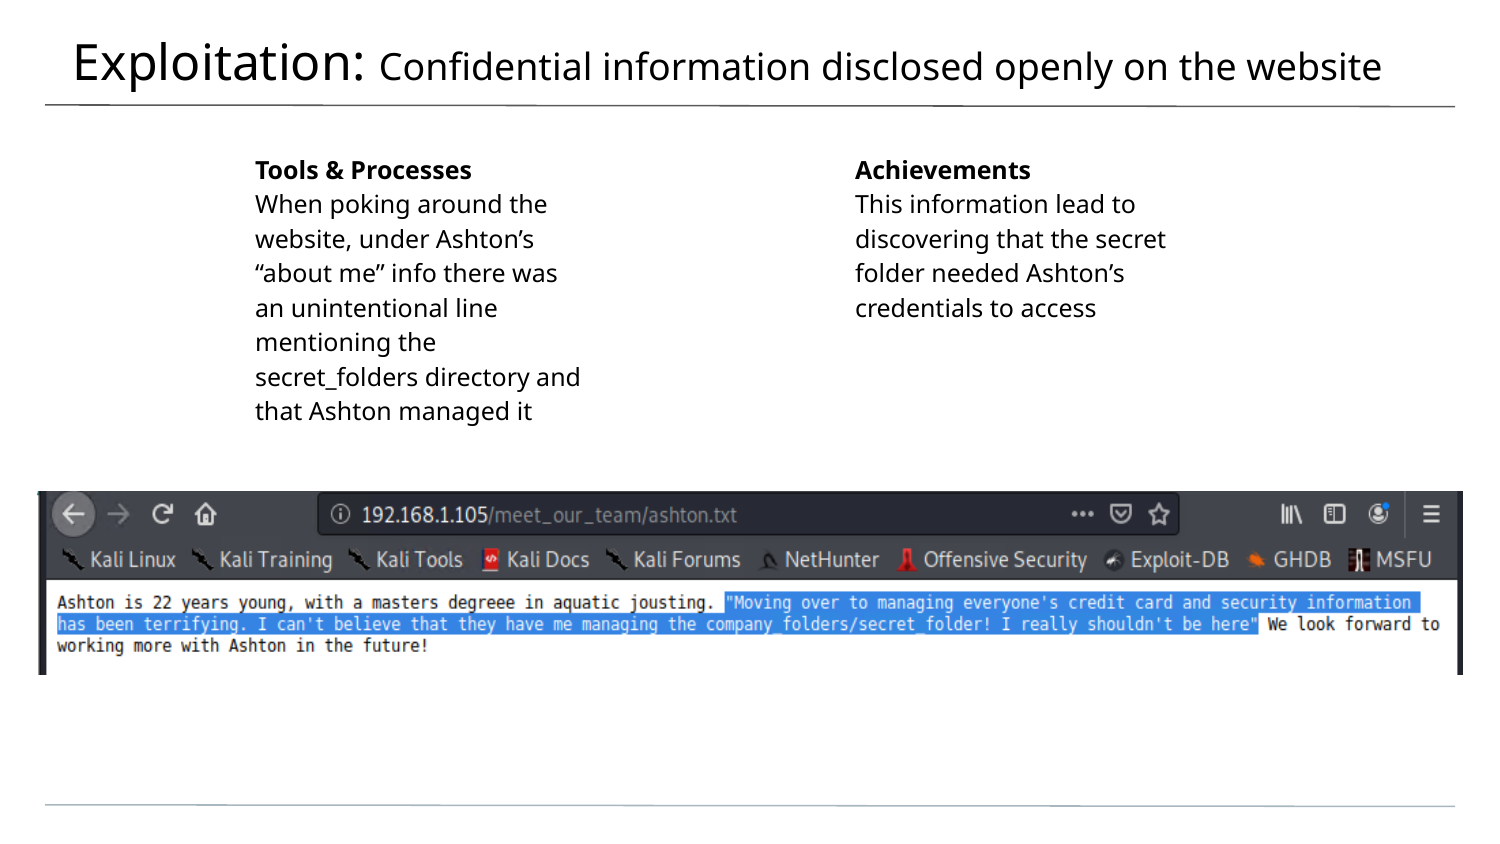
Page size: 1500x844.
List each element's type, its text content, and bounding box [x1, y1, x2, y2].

picture [37, 491, 1463, 676]
title Exploitation: Confidential information disclosed openly on the website [0, 0, 1500, 88]
text_box Tools & Processes When poking around the website, under Ashton’s “about me” info there was an unintentional line mentioning the secret_folders directory and that Ashton managed it [224, 120, 614, 491]
text_box Achievements This information lead to discovering that the secret folder needed Ashton’s credentials to access [824, 120, 1224, 491]
